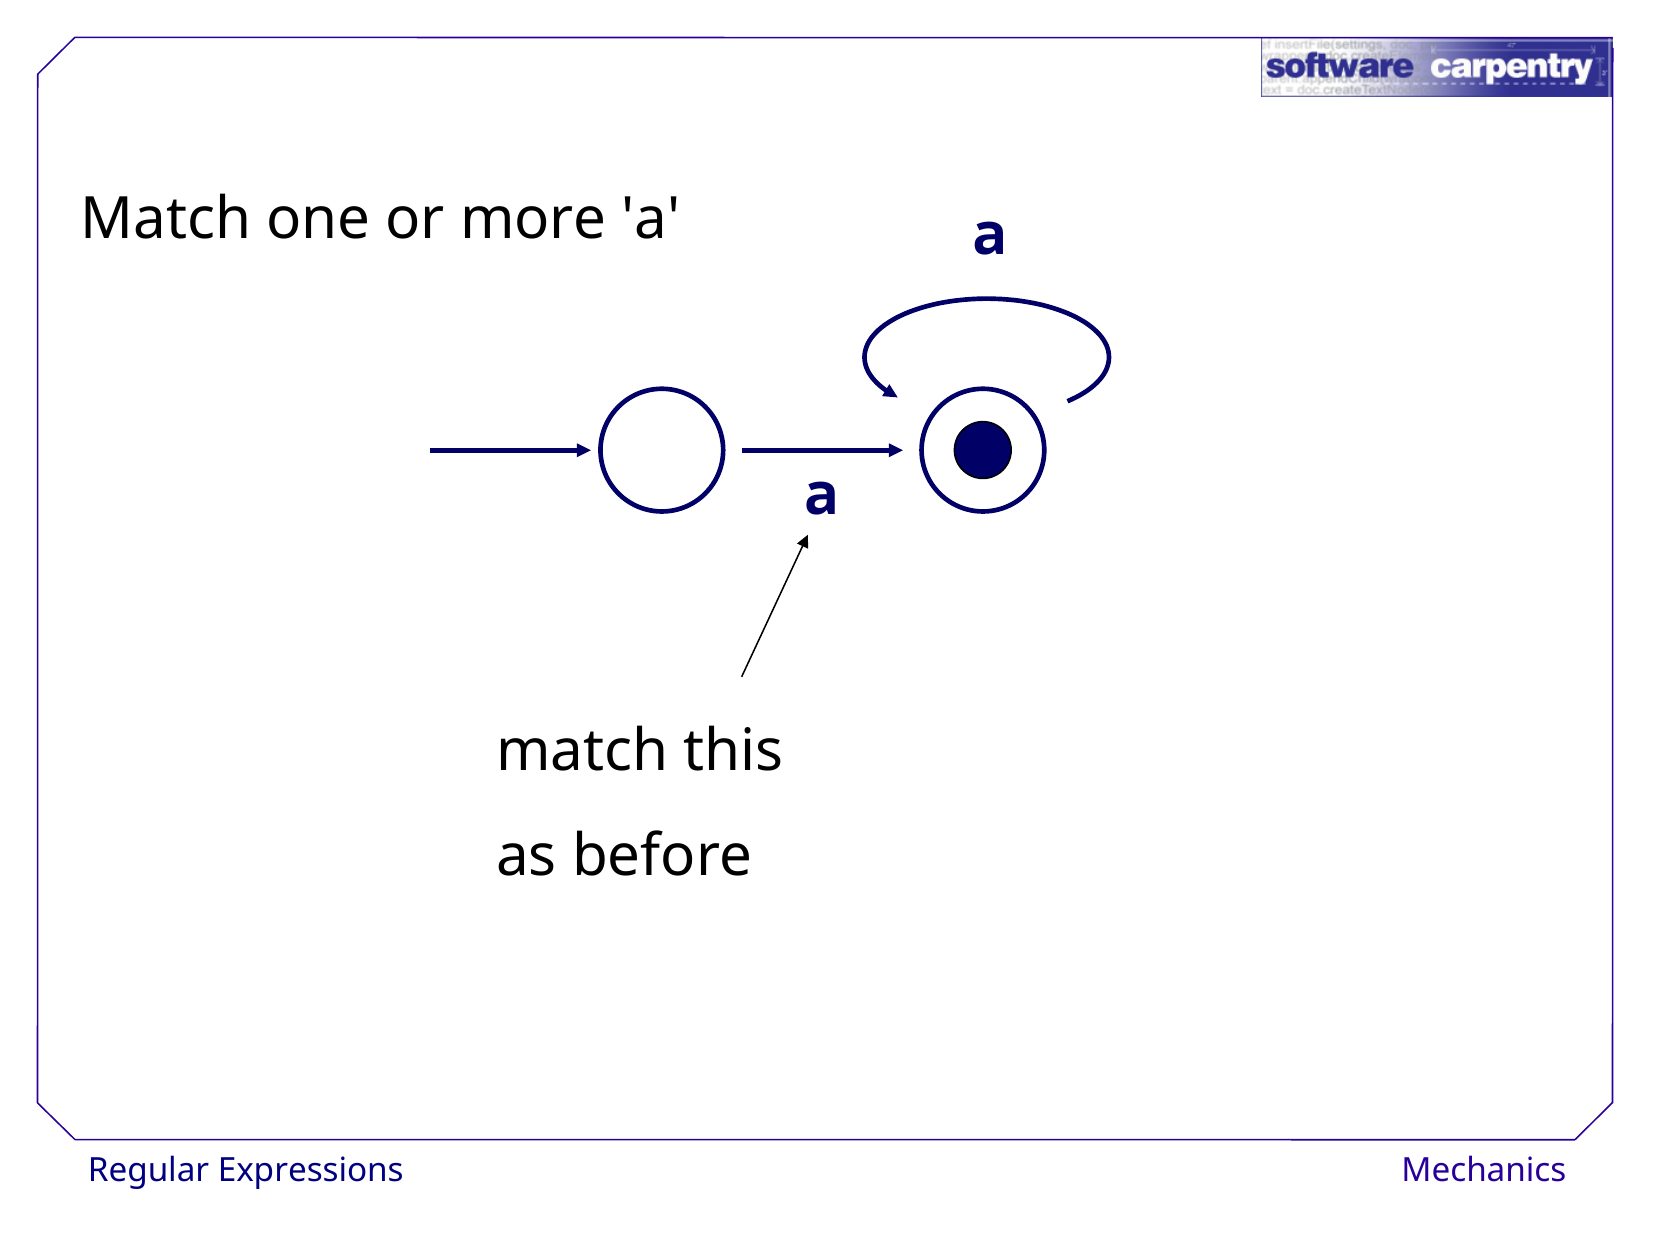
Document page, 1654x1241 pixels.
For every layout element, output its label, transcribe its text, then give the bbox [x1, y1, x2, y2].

picture [1261, 39, 1613, 97]
text_box match this as before [481, 669, 949, 896]
text_box a [957, 194, 1022, 276]
text_box [954, 421, 1012, 479]
text_box a [788, 454, 854, 536]
text_box Match one or more 'a' [65, 138, 846, 259]
